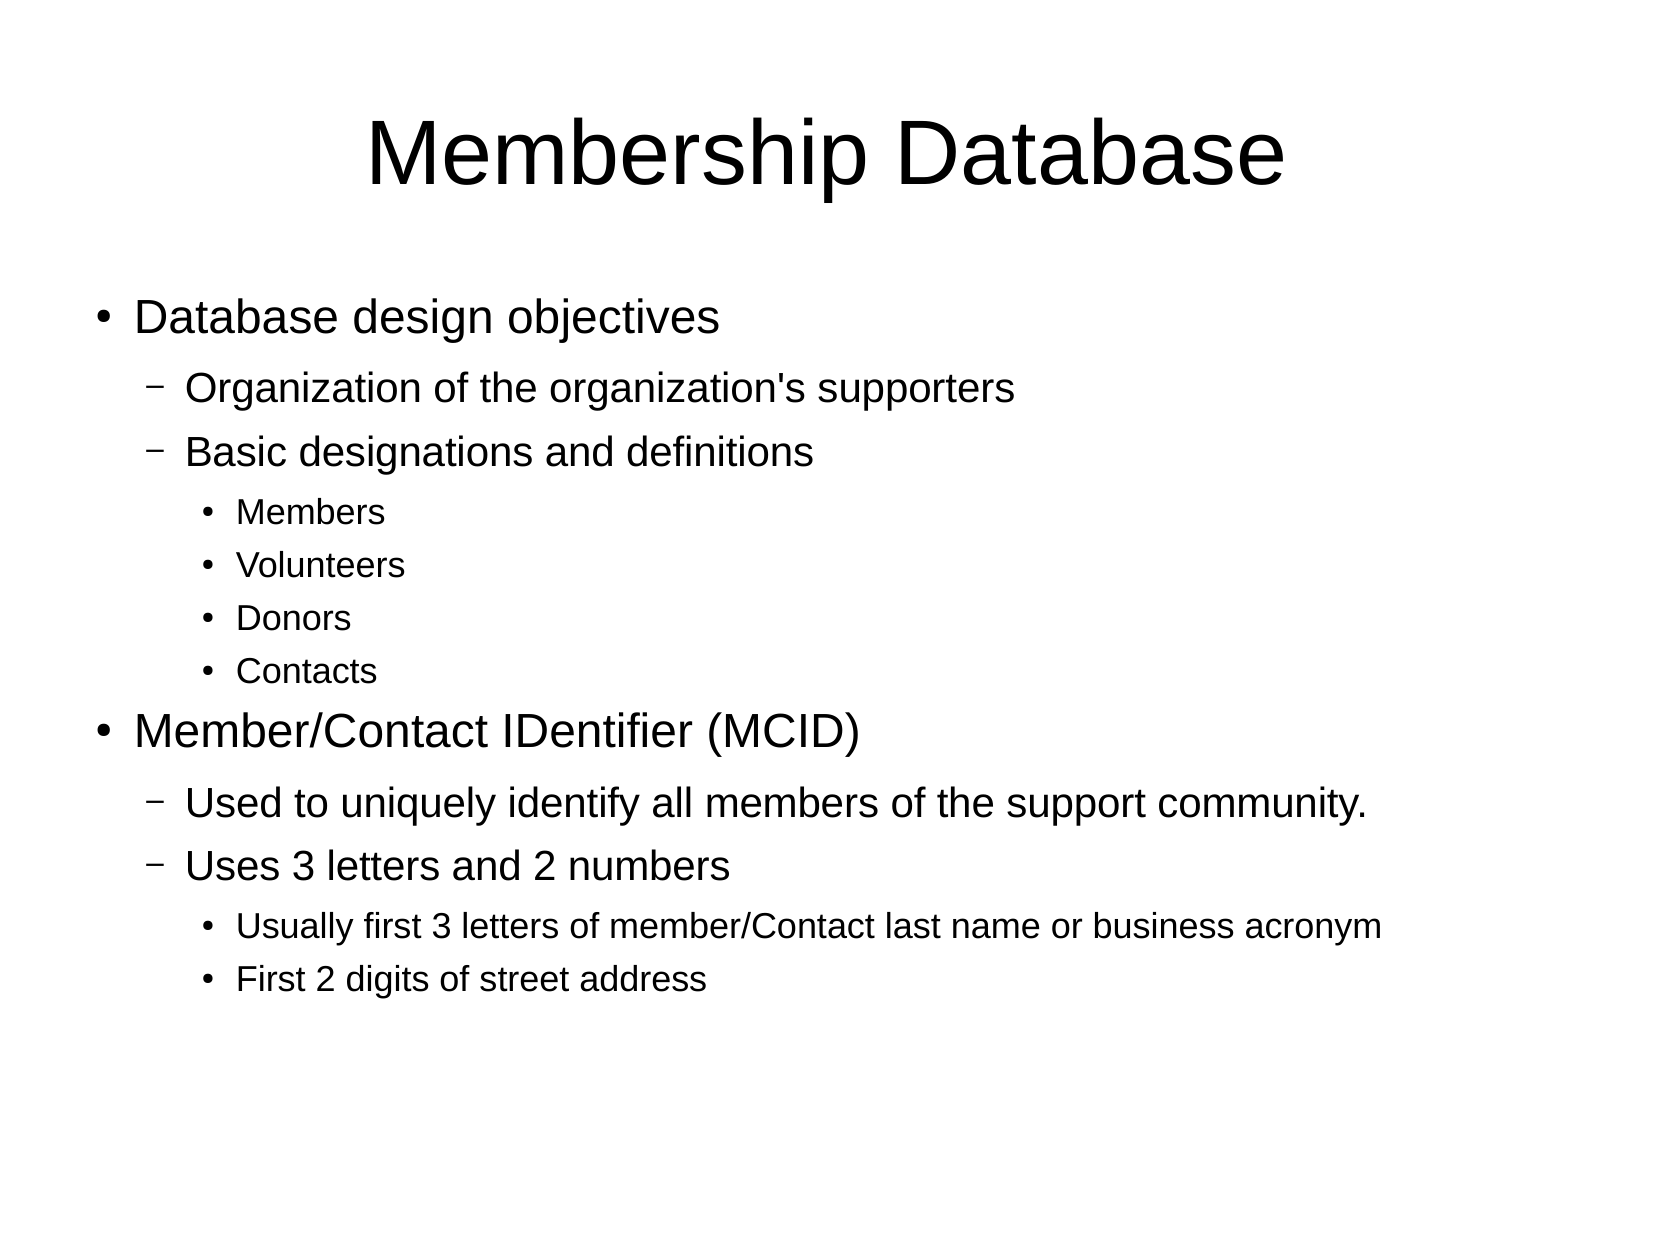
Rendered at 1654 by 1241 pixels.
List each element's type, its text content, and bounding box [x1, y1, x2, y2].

title Membership Database [82, 49, 1571, 257]
list Database design objectives Organization of the organization's supporters Basic designations and definitions Members Volunteers Donors Contacts Member/Contact IDentifier (MCID) Used to uniquely identify all members of the support community. Uses 3 letters and 2 numbers Usually first 3 letters of member/Contact last name or business acronym First 2 digits of street address [82, 290, 1571, 1010]
